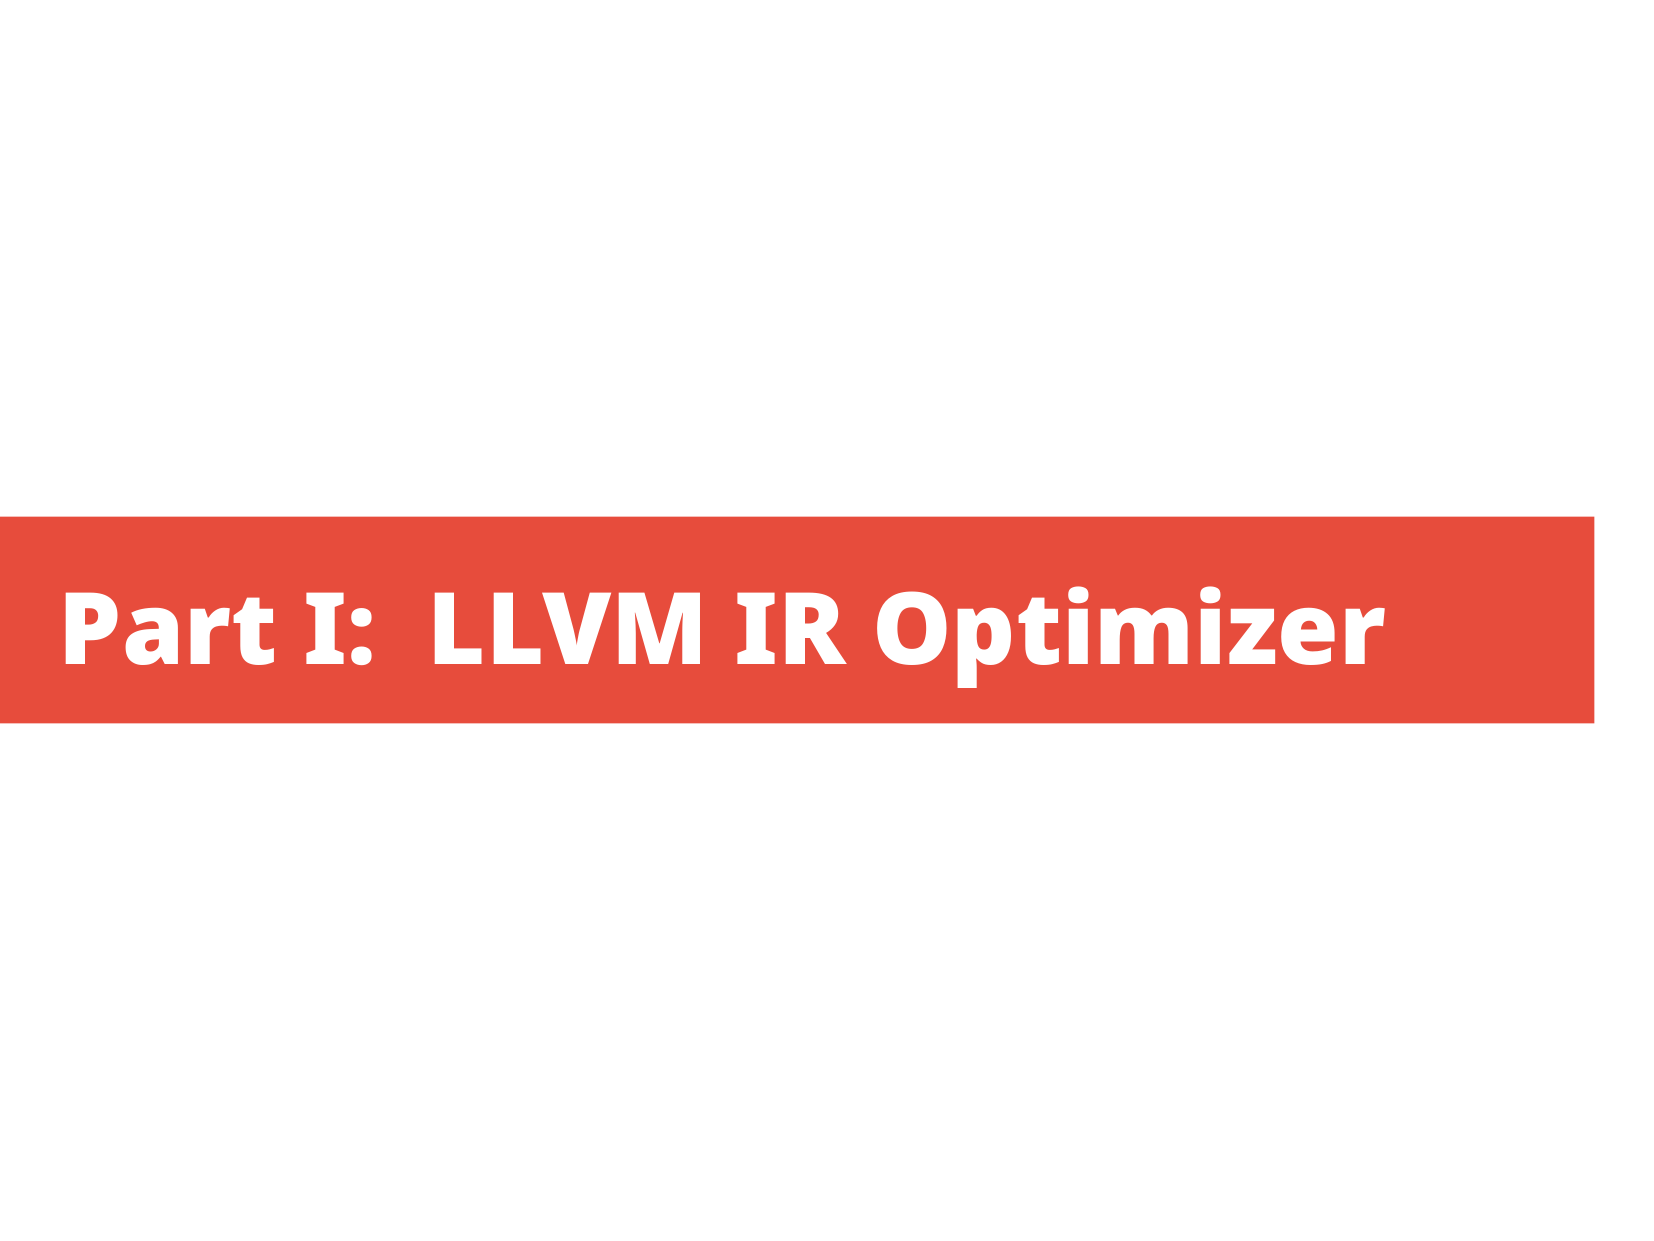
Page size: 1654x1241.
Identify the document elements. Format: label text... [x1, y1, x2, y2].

title Part I: LLVM IR Optimizer [59, 546, 1595, 694]
